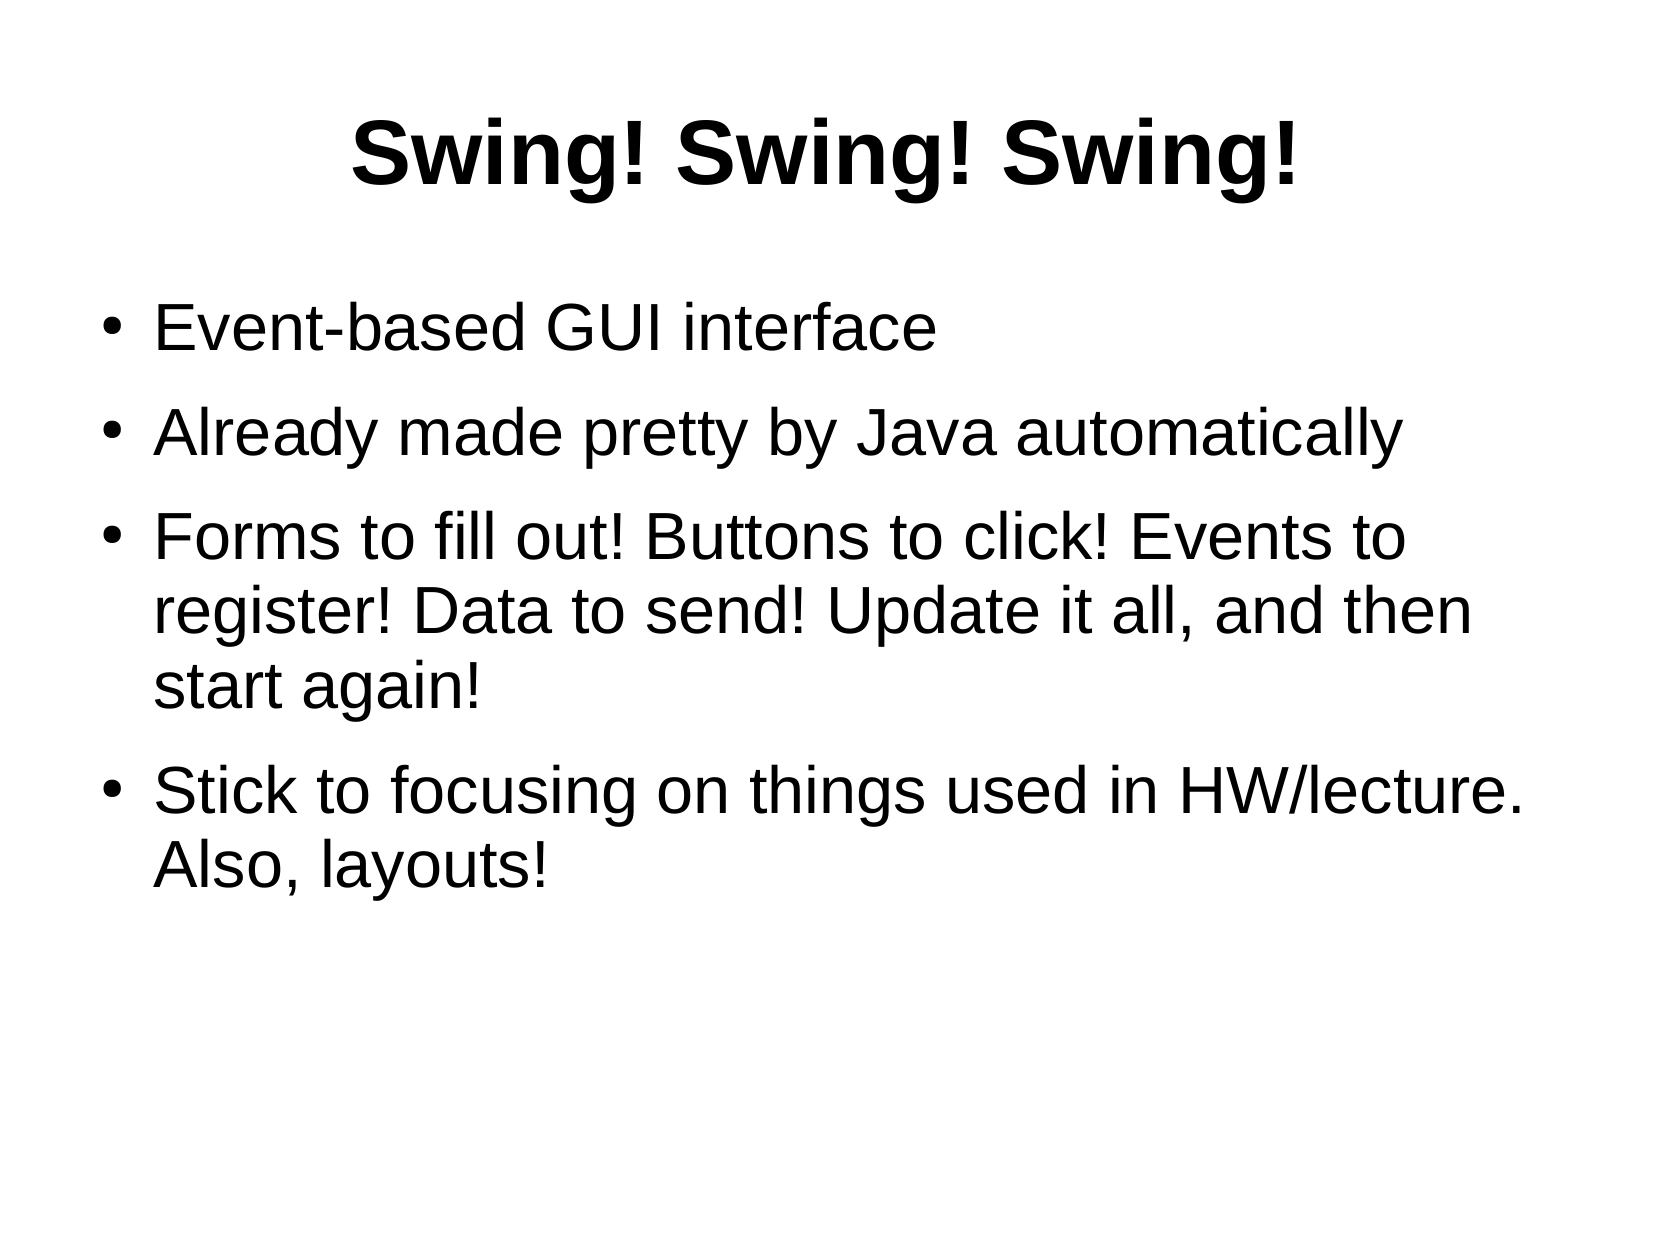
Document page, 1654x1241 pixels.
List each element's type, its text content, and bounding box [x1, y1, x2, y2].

list Event-based GUI interface Already made pretty by Java automatically Forms to fill out! Buttons to click! Events to register! Data to send! Update it all, and then start again! Stick to focusing on things used in HW/lecture. Also, layouts! [82, 290, 1571, 1010]
title Swing! Swing! Swing! [82, 49, 1571, 257]
